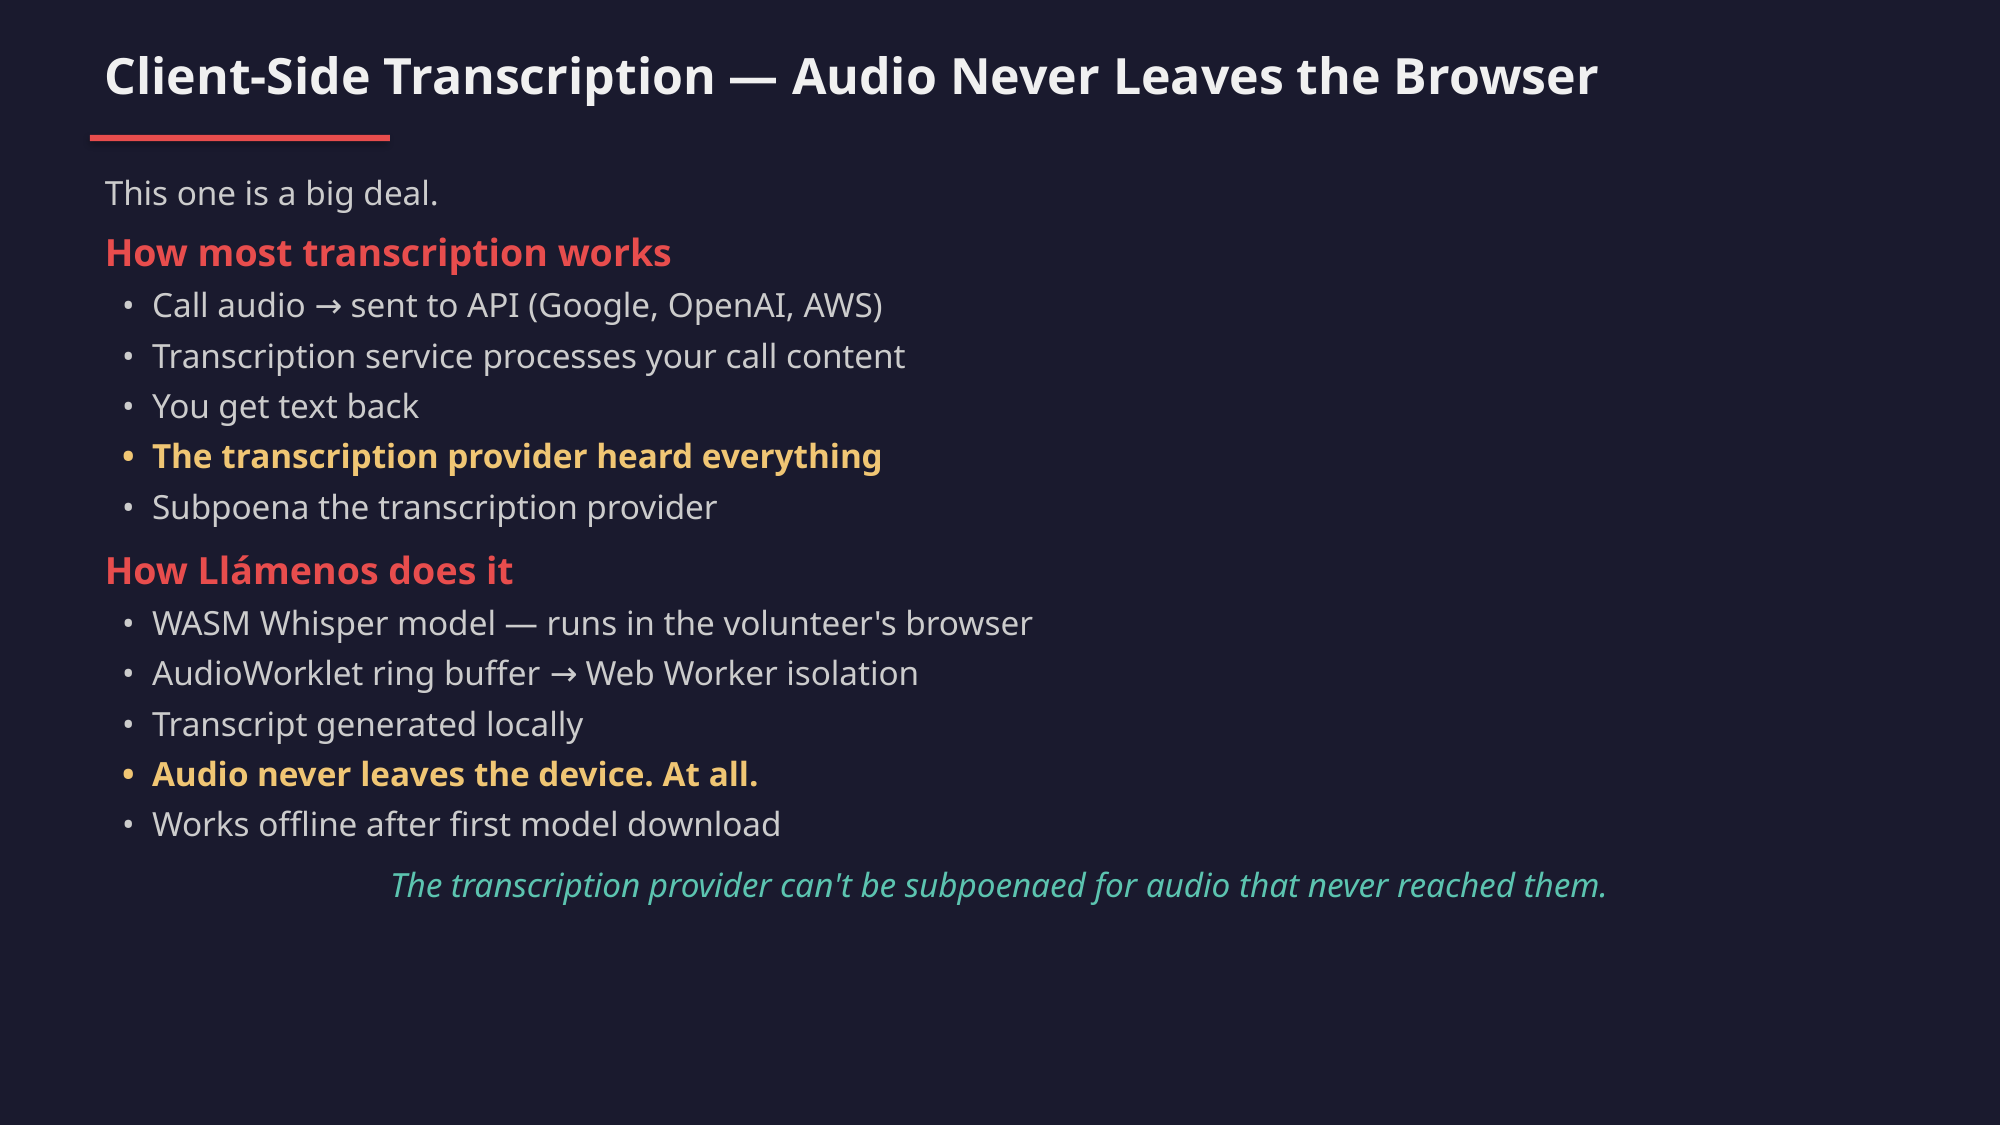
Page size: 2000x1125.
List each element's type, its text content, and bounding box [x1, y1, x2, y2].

text_box Client-Side Transcription — Audio Never Leaves the Browser [89, 37, 1910, 113]
text_box [89, 134, 390, 142]
text_box This one is a big deal. How most transcription works • Call audio → sent to API (Google, OpenAI, AWS) • Transcription service processes your call content • You get text back • The transcription provider heard everything • Subpoena the transcription provider How Llámenos does it • WASM Whisper model — runs in the volunteer's browser • AudioWorklet ring buffer → Web Worker isolation • Transcript generated locally • Audio never leaves the device. At all. • Works offline after first model download The transcription provider can't be subpoenaed for audio that never reached them. [89, 164, 1910, 912]
